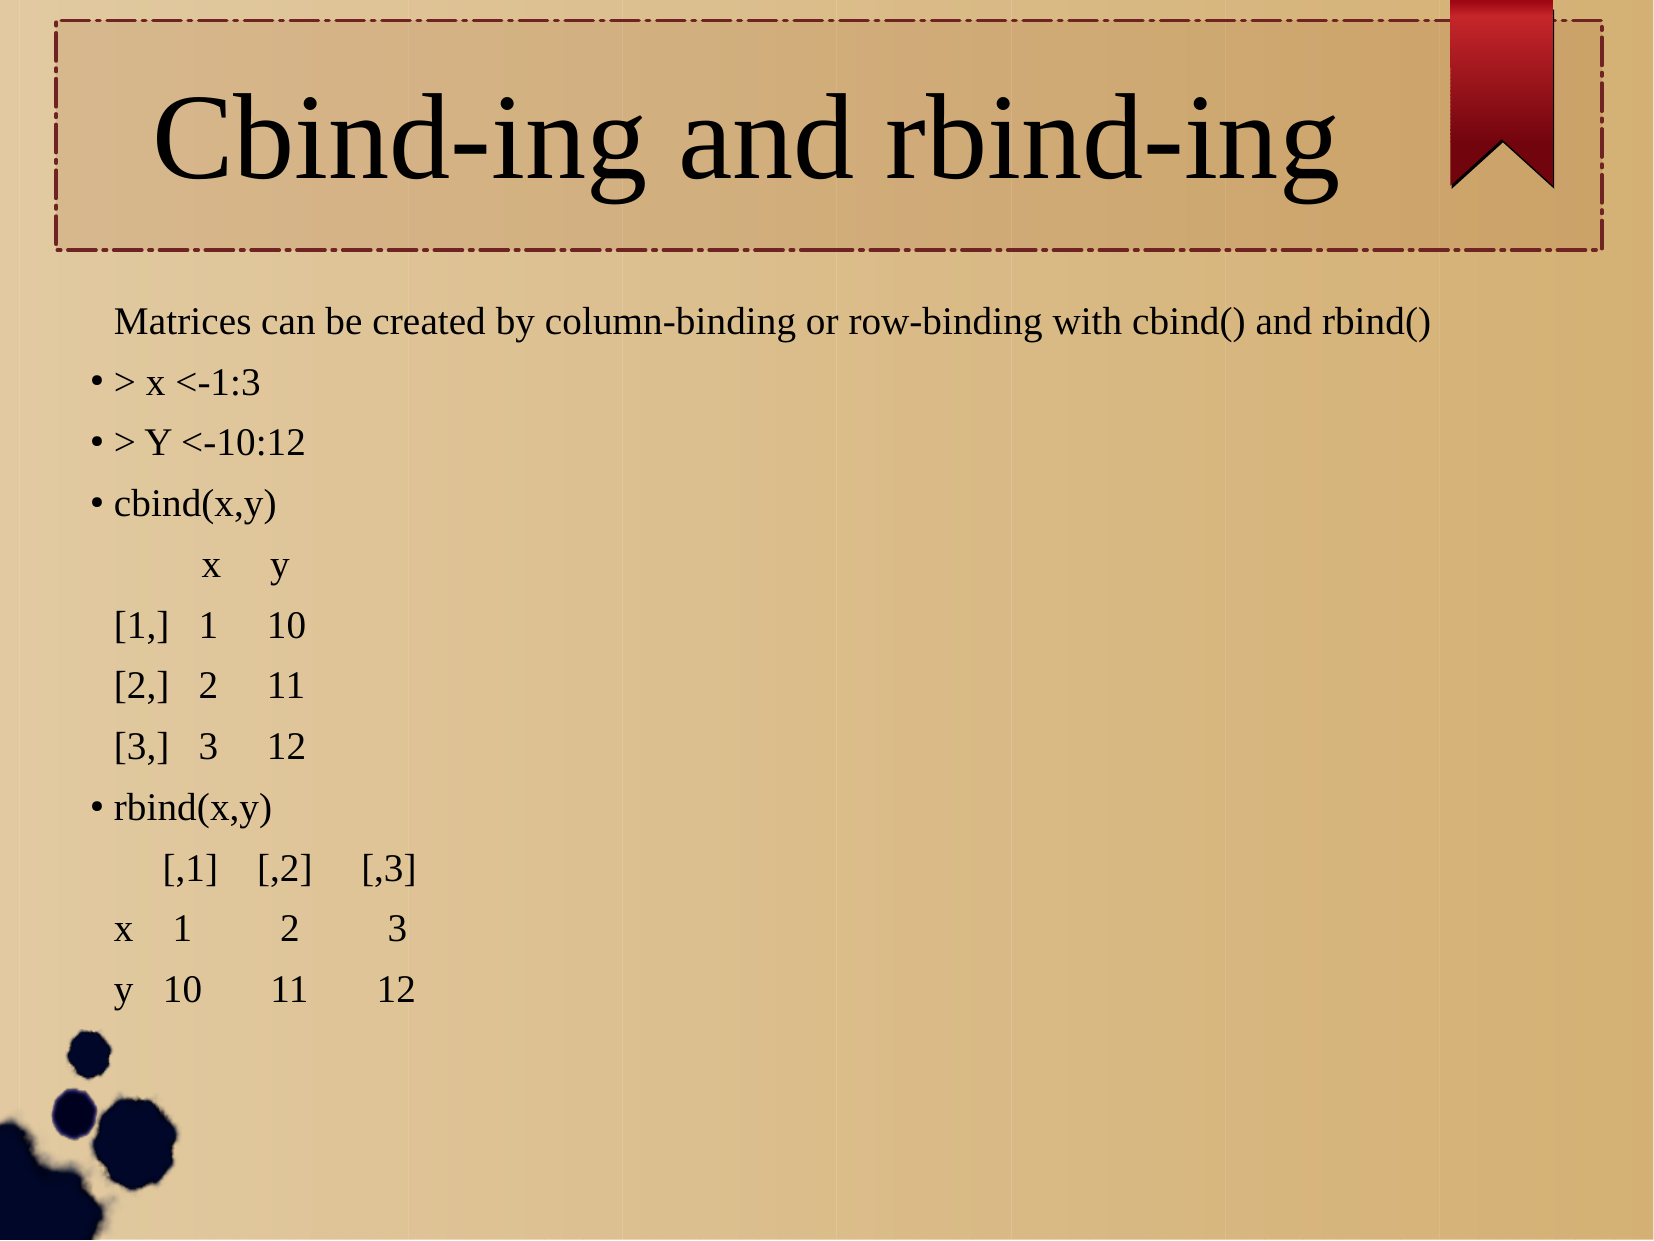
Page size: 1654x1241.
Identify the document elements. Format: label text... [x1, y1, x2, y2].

title Cbind-ing and rbind-ing [82, 47, 1412, 229]
list Matrices can be created by column-binding or row-binding with cbind() and rbind() > x <-1:3 > Y <-10:12 cbind(x,y) x y [1,] 1 10 [2,] 2 11 [3,] 3 12 rbind(x,y) [,1] [,2] [,3] x 1 2 3 y 10 11 12 [82, 299, 1571, 1019]
